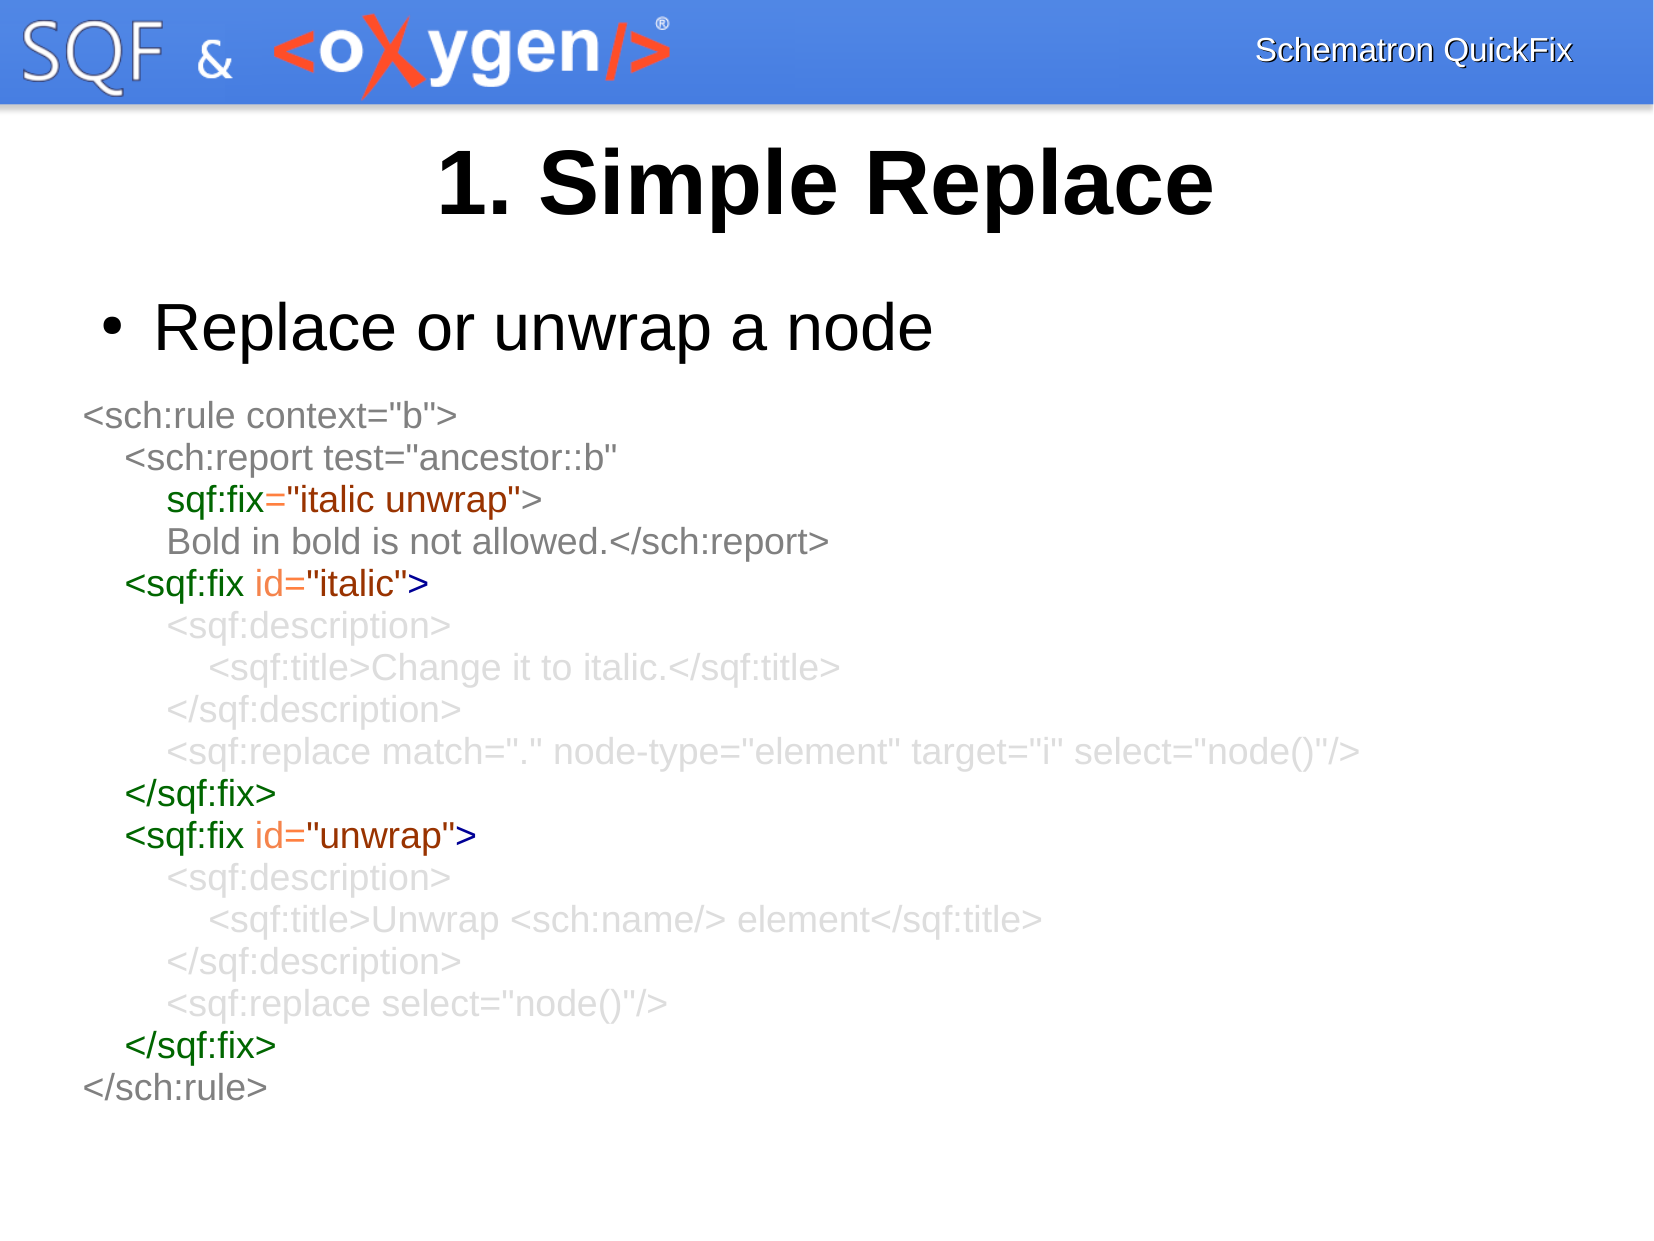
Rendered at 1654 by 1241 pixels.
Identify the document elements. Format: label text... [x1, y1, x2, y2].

title 1. Simple Replace [82, 78, 1571, 287]
list Replace or unwrap a node <sch:rule context="b"> <sch:report test="ancestor::b" sqf:fix="italic unwrap"> Bold in bold is not allowed.</sch:report> <sqf:fix id="italic"> <sqf:description> <sqf:title>Change it to italic.</sqf:title> </sqf:description> <sqf:replace match="." node-type="element" target="i" select="node()"/> </sqf:fix> <sqf:fix id="unwrap"> <sqf:description> <sqf:title>Unwrap <sch:name/> element</sqf:title> </sqf:description> <sqf:replace select="node()"/> </sqf:fix> </sch:rule> [82, 290, 1571, 1110]
picture [0, 0, 1654, 118]
